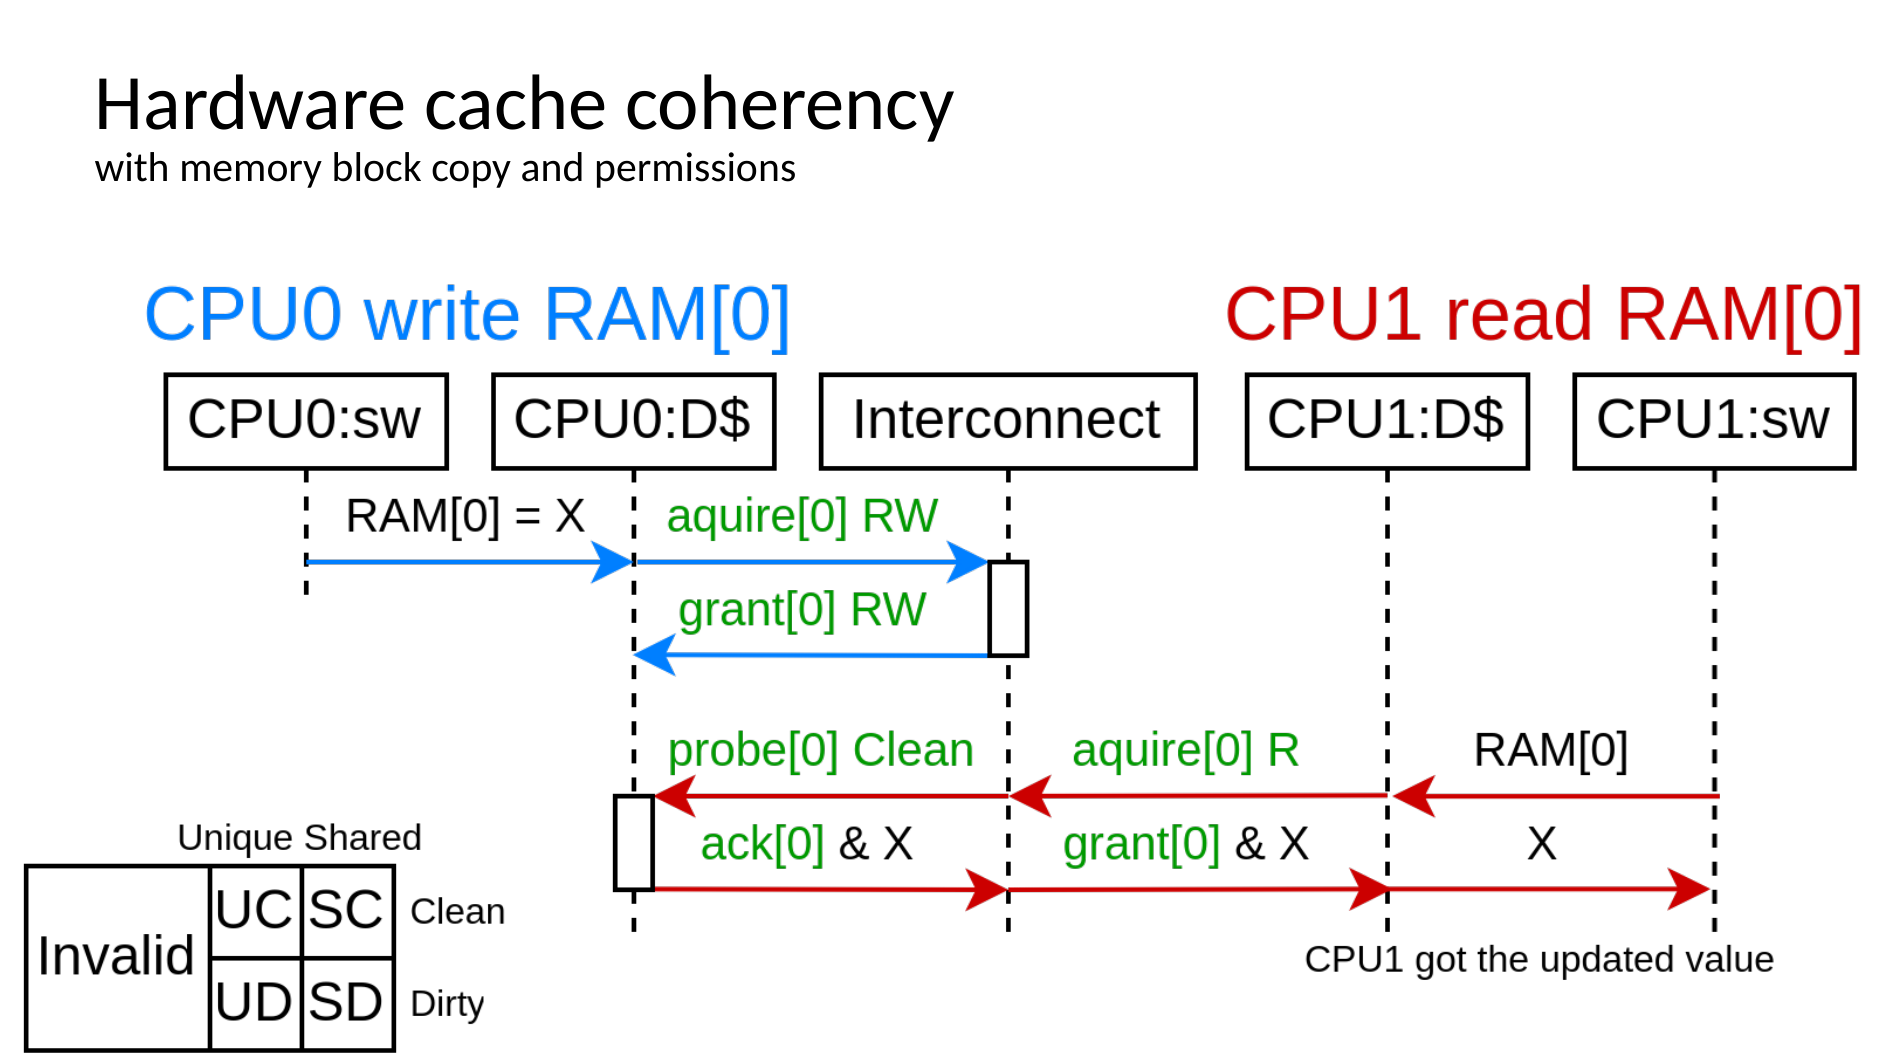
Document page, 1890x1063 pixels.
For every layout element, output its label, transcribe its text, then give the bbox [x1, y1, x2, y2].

title Hardware cache coherency with memory block copy and permissions [94, 42, 1796, 218]
picture [0, 218, 1890, 1063]
